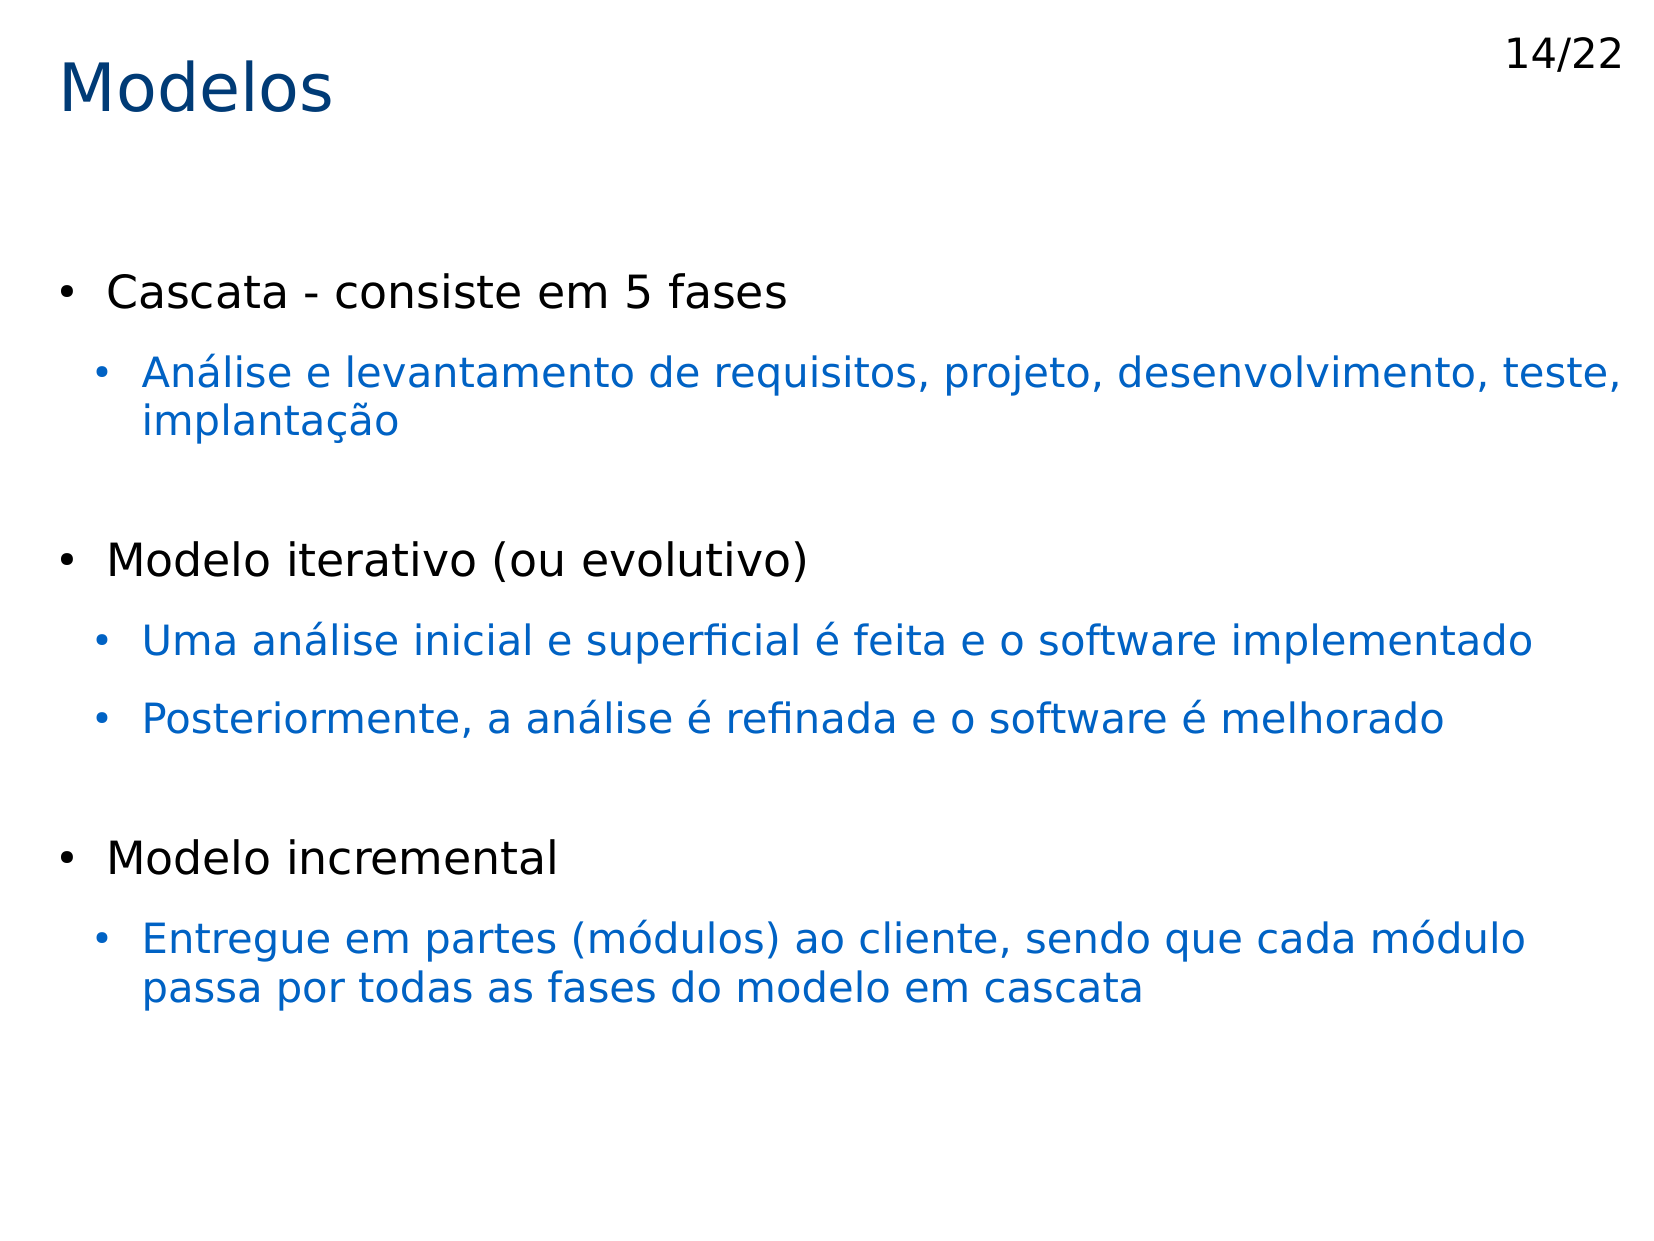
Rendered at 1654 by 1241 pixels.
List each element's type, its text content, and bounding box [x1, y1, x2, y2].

title Modelos [59, 29, 1506, 148]
list Cascata - consiste em 5 fases Análise e levantamento de requisitos, projeto, desenvolvimento, teste, implantação Modelo iterativo (ou evolutivo) Uma análise inicial e superficial é feita e o software implementado Posteriormente, a análise é refinada e o software é melhorado Modelo incremental Entregue em partes (módulos) ao cliente, sendo que cada módulo passa por todas as fases do modelo em cascata [59, 265, 1625, 1211]
